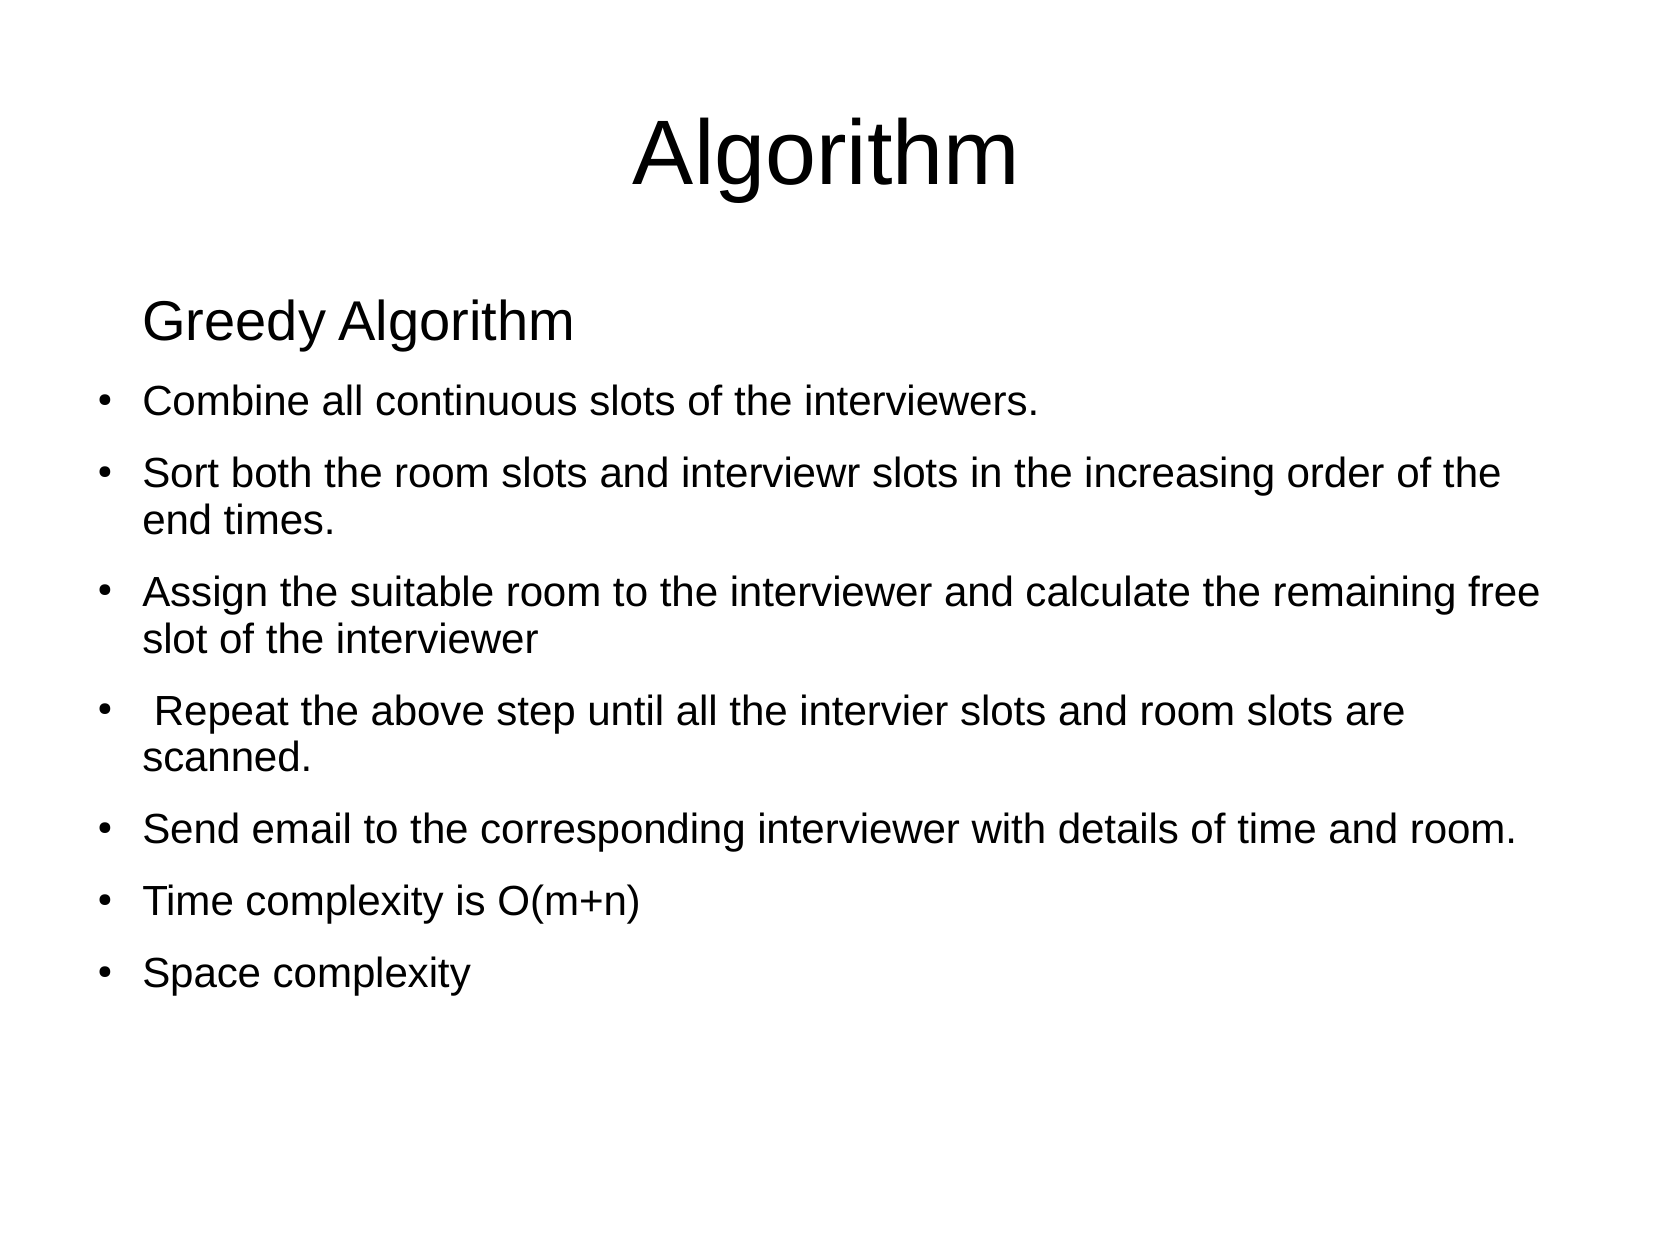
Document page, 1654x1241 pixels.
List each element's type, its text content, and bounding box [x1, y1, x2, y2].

list Greedy Algorithm Combine all continuous slots of the interviewers. Sort both the room slots and interviewr slots in the increasing order of the end times. Assign the suitable room to the interviewer and calculate the remaining free slot of the interviewer Repeat the above step until all the intervier slots and room slots are scanned. Send email to the corresponding interviewer with details of time and room. Time complexity is O(m+n) Space complexity [82, 290, 1571, 1010]
title Algorithm [82, 49, 1571, 257]
